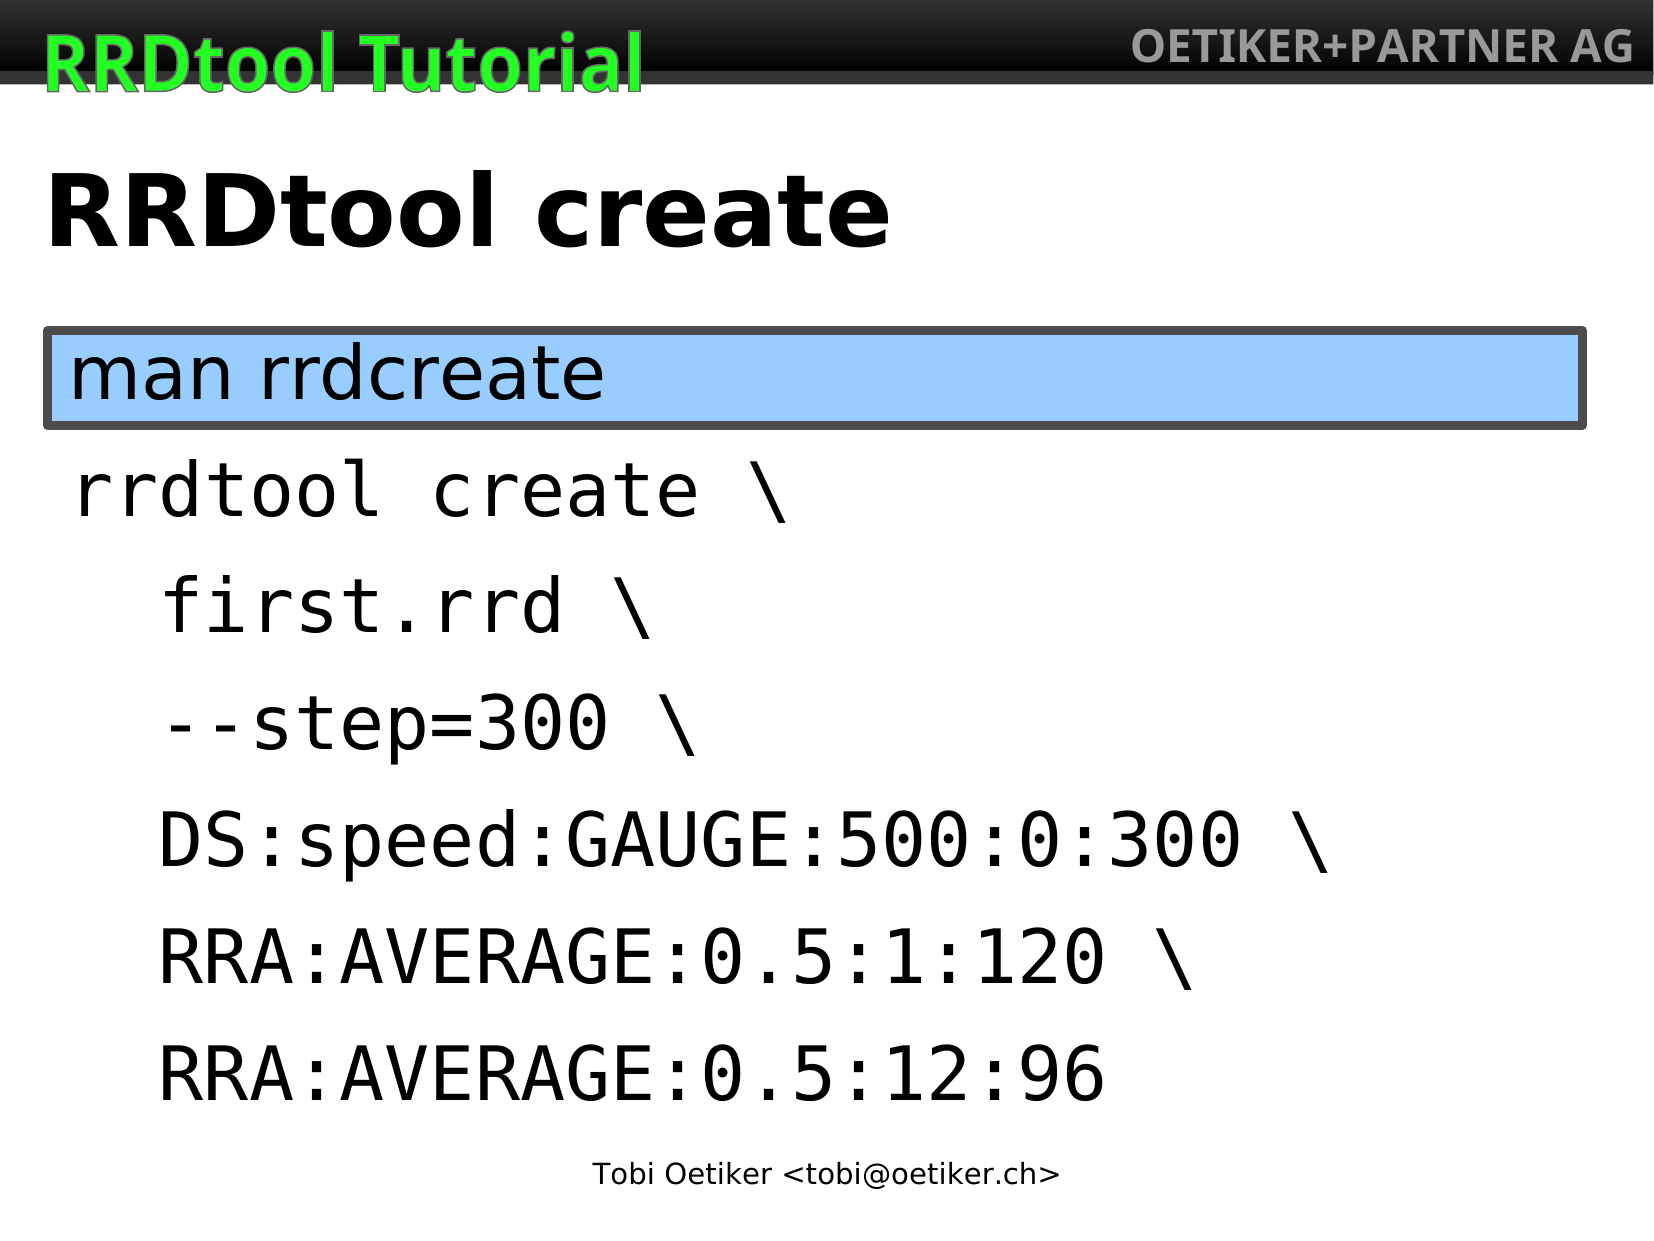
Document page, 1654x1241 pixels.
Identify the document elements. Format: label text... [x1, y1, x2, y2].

list man rrdcreate rrdtool create \ first.rrd \ --step=300 \ DS:speed:GAUGE:500:0:300 \ RRA:AVERAGE:0.5:1:120 \ RRA:AVERAGE:0.5:12:96 [50, 329, 1571, 1118]
title RRDtool create [43, 137, 1582, 287]
text_box [1571, 330, 1583, 426]
